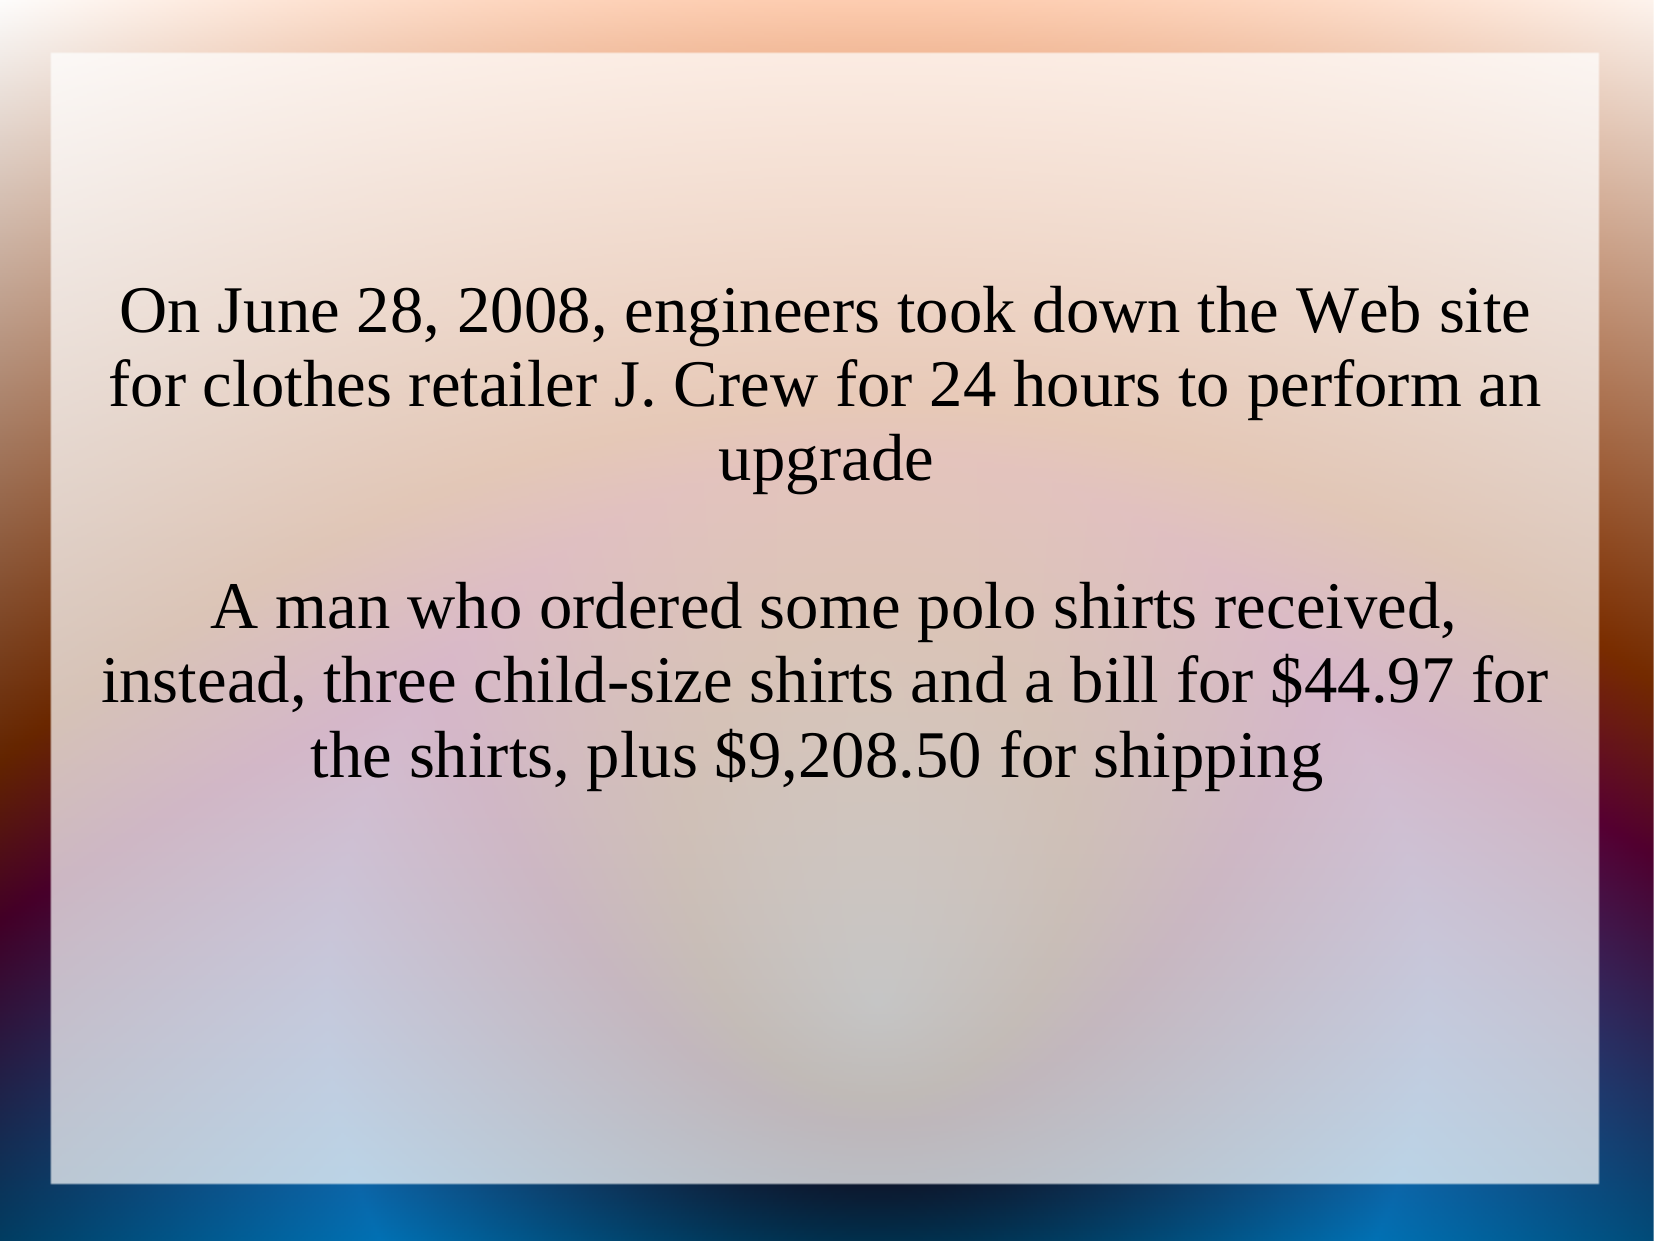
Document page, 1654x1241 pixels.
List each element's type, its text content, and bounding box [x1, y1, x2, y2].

picture [0, 0, 1654, 1241]
subtitle On June 28, 2008, engineers took down the Web site for clothes retailer J. Crew for 24 hours to perform an upgrade A man who ordered some polo shirts received, instead, three child-size shirts and a bill for $44.97 for the shirts, plus $9,208.50 for shipping [82, 55, 1571, 1010]
